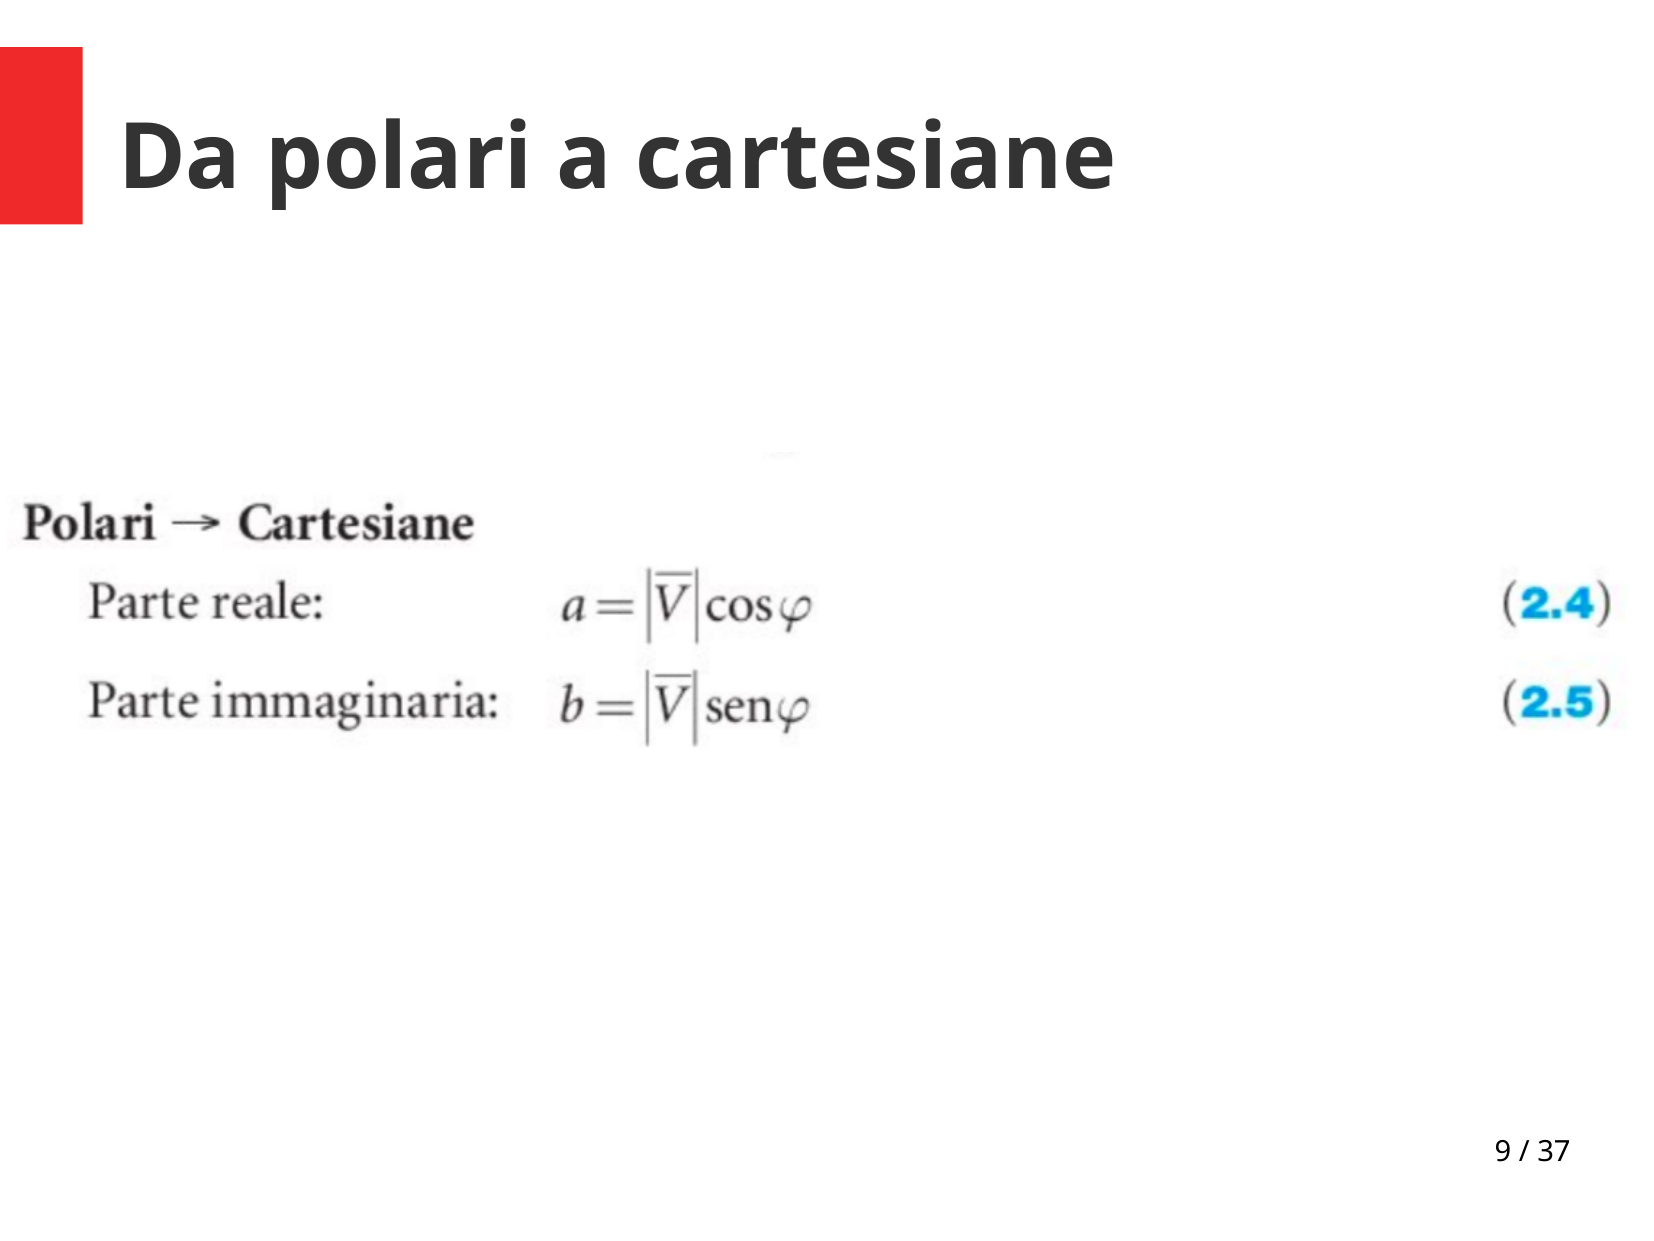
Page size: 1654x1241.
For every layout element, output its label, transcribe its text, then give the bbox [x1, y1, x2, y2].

picture [1, 452, 1654, 792]
title Da polari a cartesiane [118, 49, 1571, 257]
